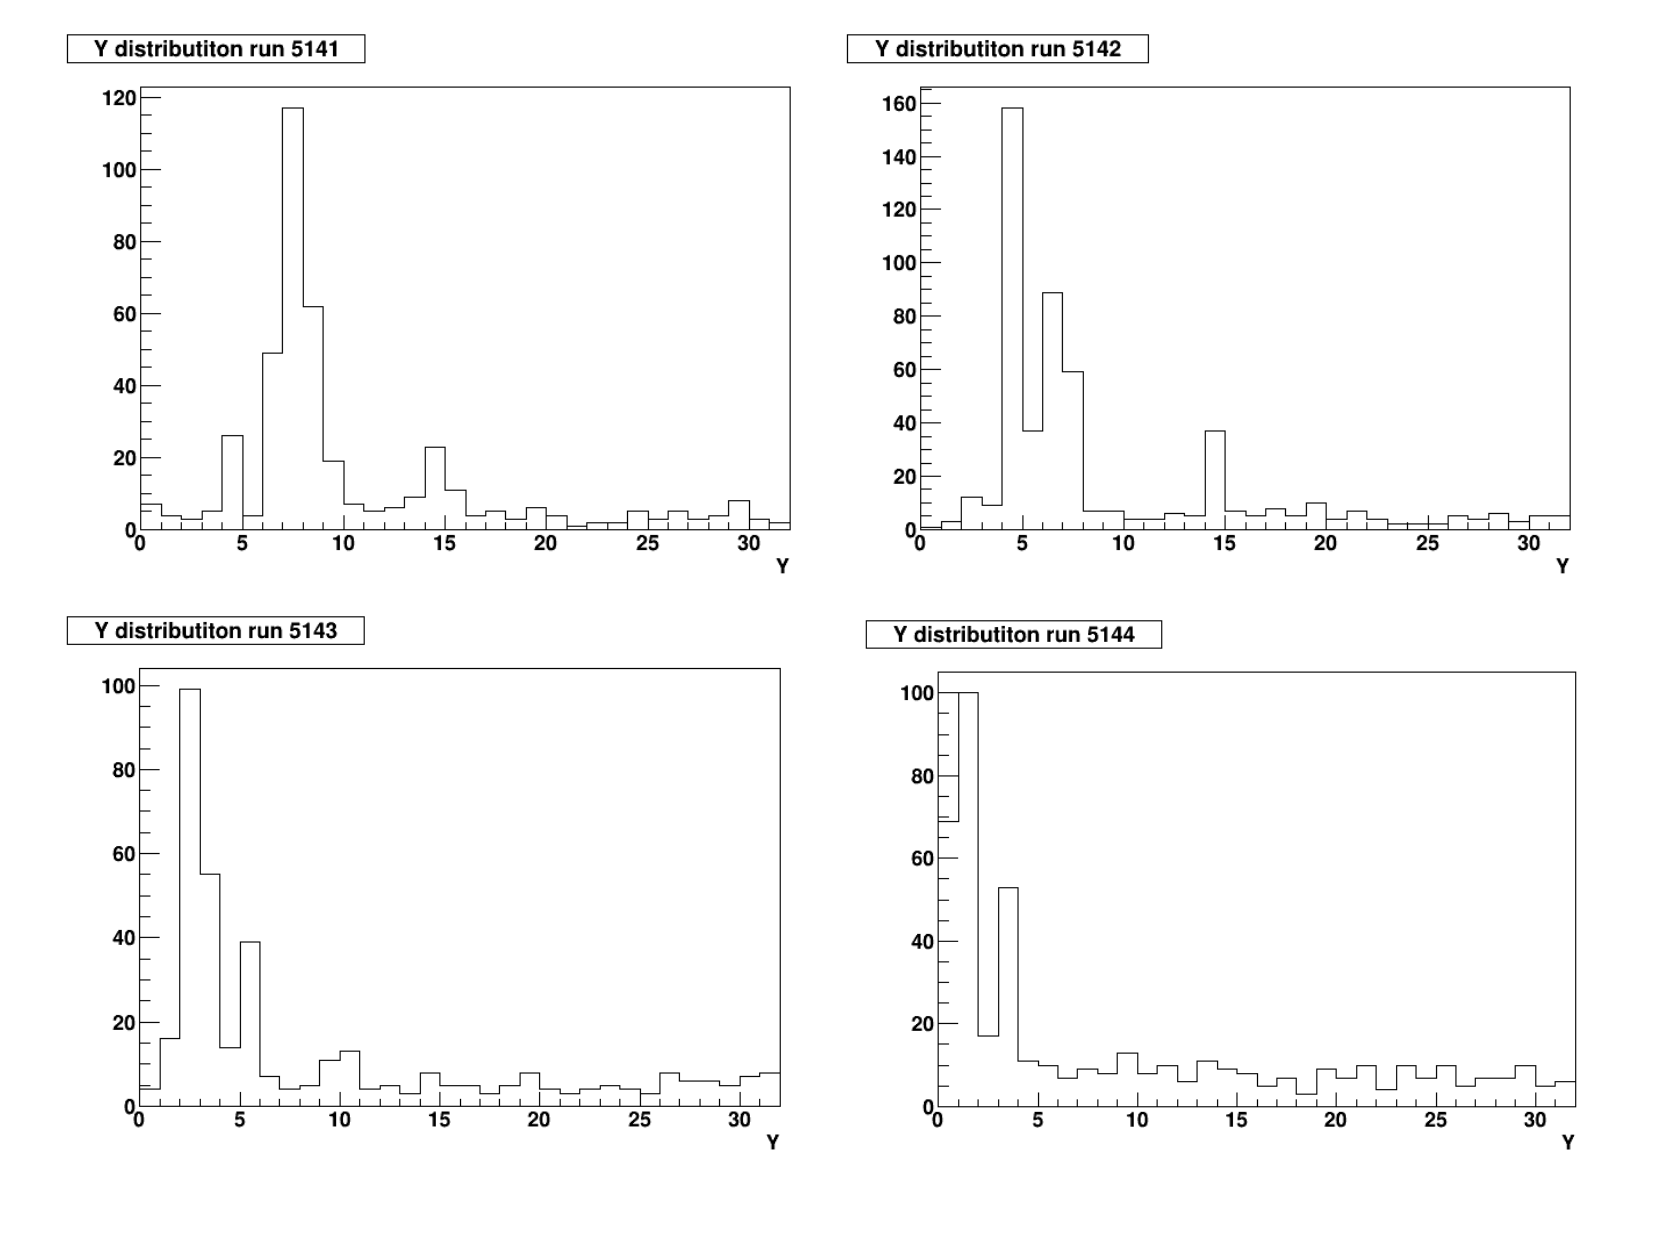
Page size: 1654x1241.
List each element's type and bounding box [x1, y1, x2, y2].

picture [60, 32, 1651, 586]
picture [60, 614, 1654, 1161]
